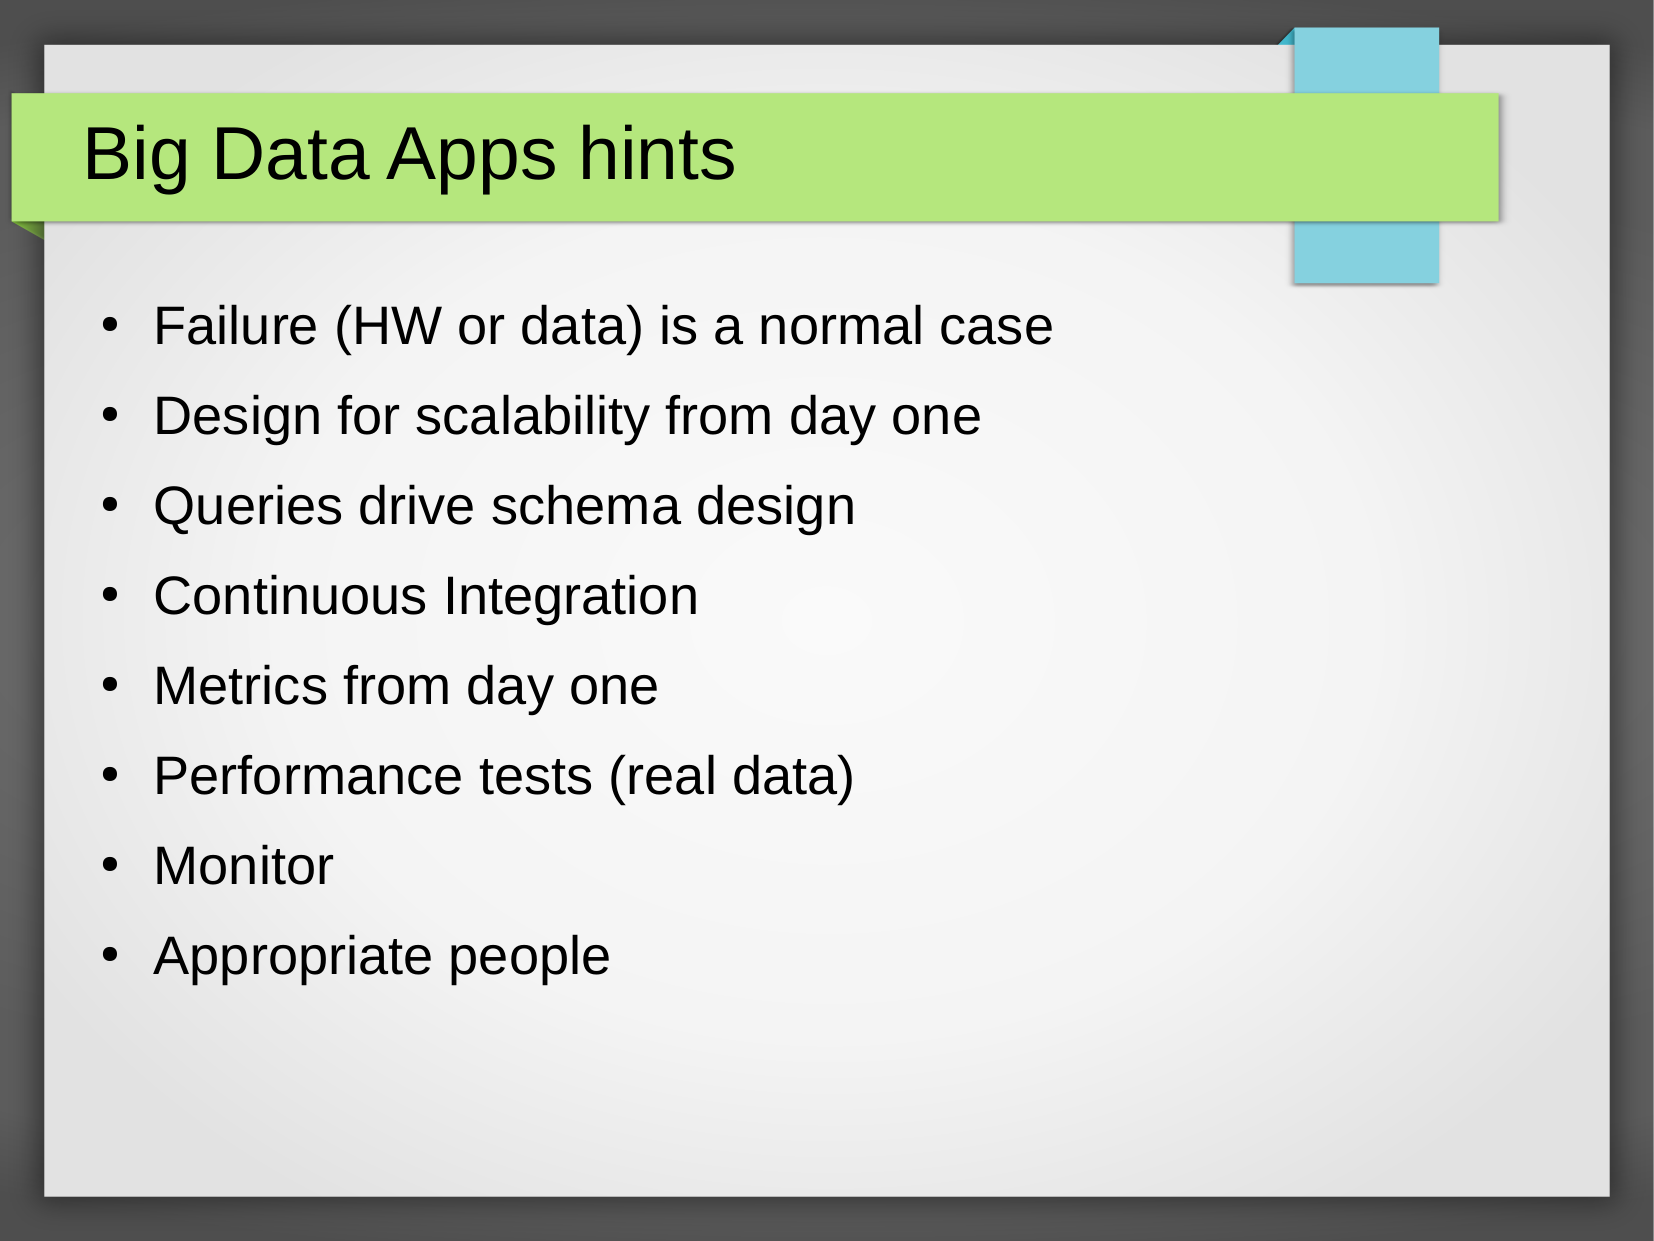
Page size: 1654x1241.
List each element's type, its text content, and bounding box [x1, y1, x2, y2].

title Big Data Apps hints [82, 94, 1264, 213]
list Failure (HW or data) is a normal case Design for scalability from day one Queries drive schema design Continuous Integration Metrics from day one Performance tests (real data) Monitor Appropriate people [82, 295, 1571, 1015]
picture [0, 0, 1654, 1241]
